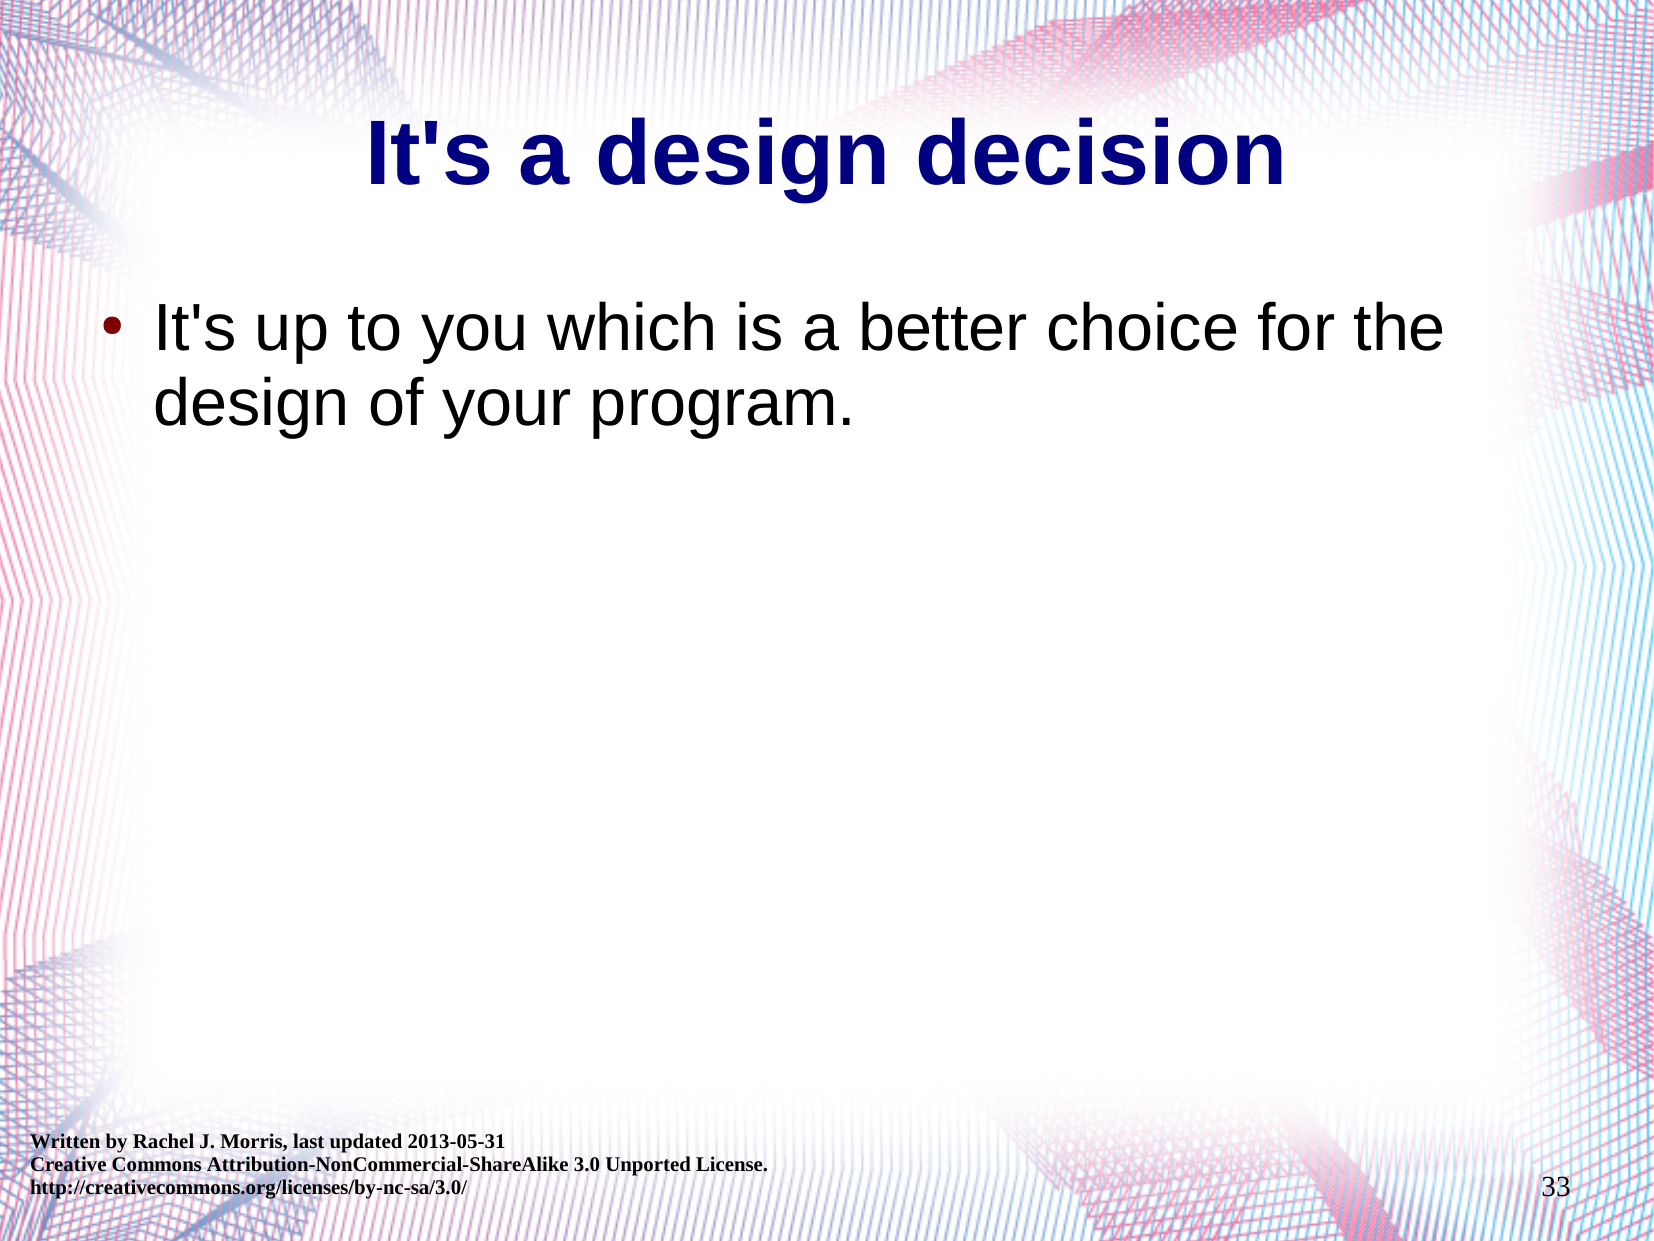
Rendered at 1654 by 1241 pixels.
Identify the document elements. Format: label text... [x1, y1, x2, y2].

title It's a design decision [82, 49, 1571, 257]
list It's up to you which is a better choice for the design of your program. [82, 290, 1571, 1010]
picture [0, 0, 1654, 1241]
